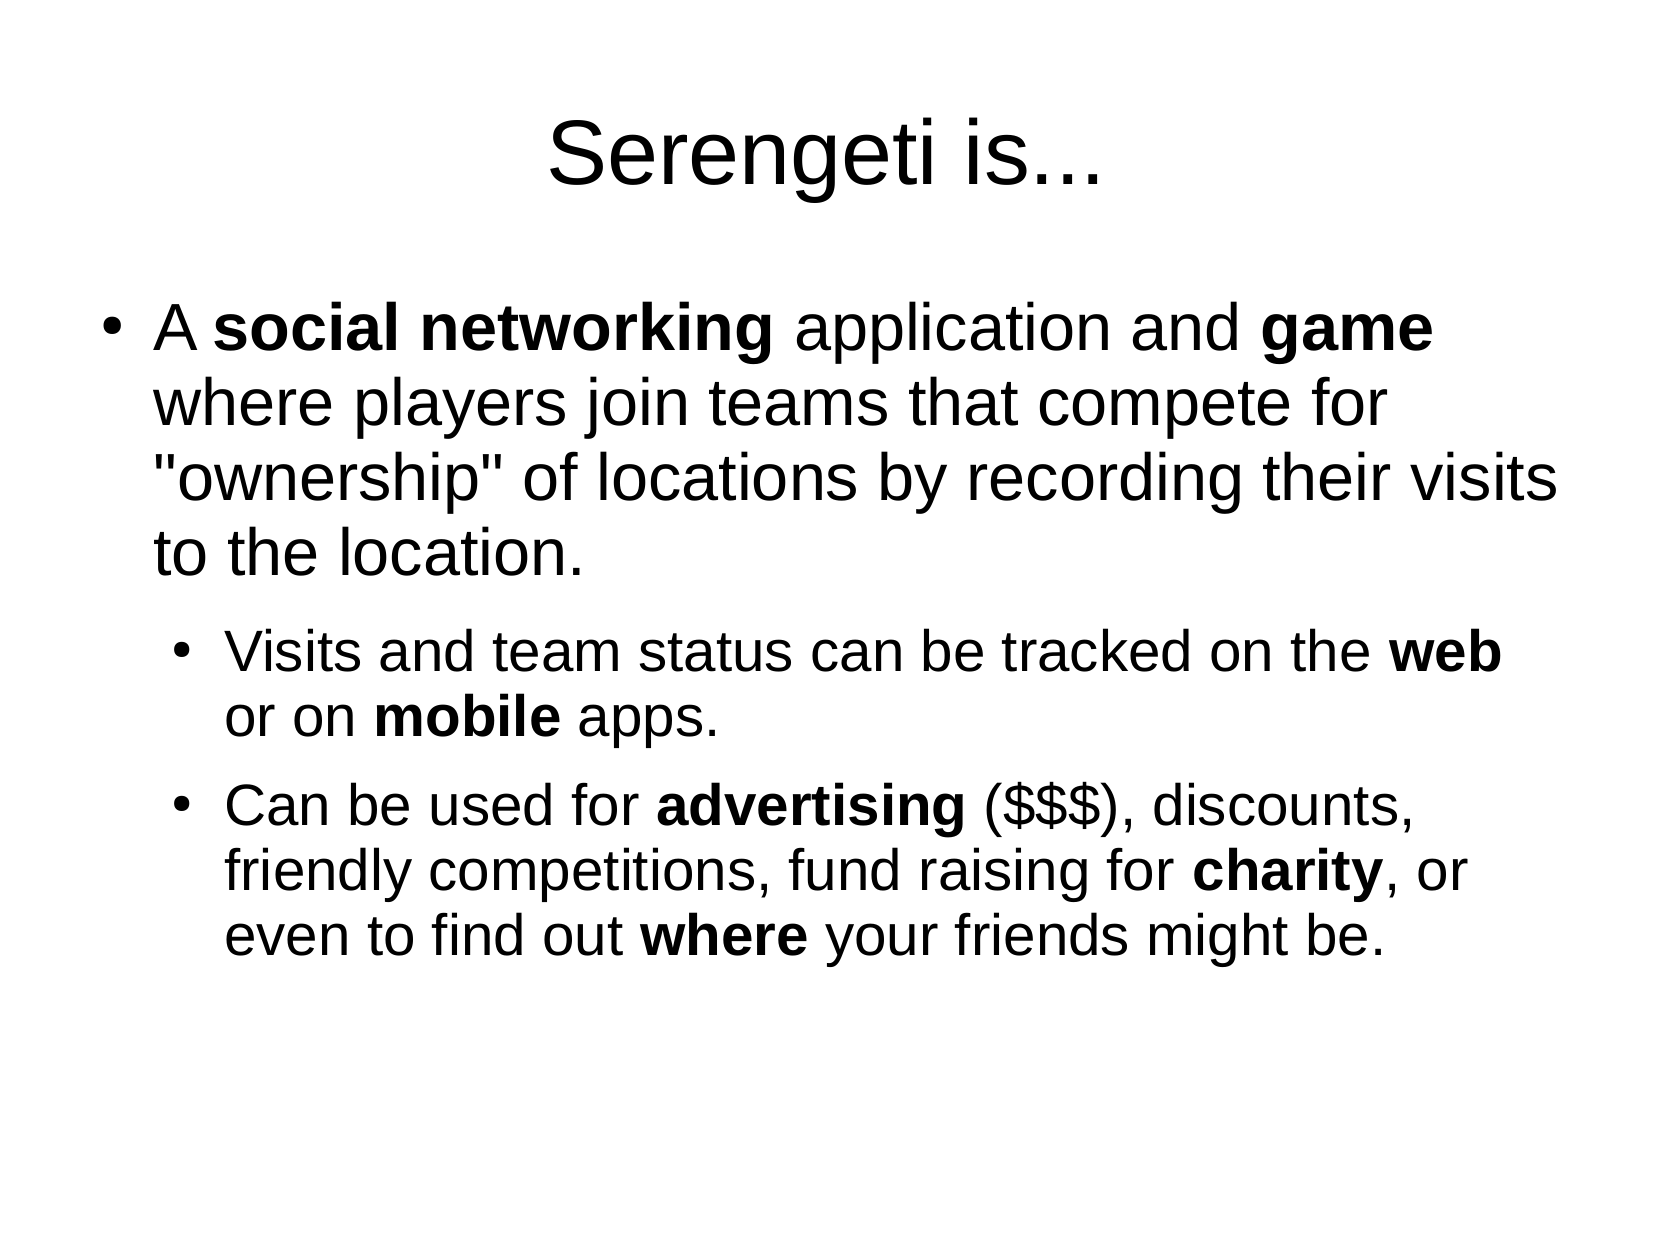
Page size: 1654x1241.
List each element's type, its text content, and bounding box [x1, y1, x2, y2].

list A social networking application and game where players join teams that compete for "ownership" of locations by recording their visits to the location. Visits and team status can be tracked on the web or on mobile apps. Can be used for advertising ($$$), discounts, friendly competitions, fund raising for charity, or even to find out where your friends might be. [82, 290, 1571, 1094]
title Serengeti is... [82, 56, 1571, 250]
